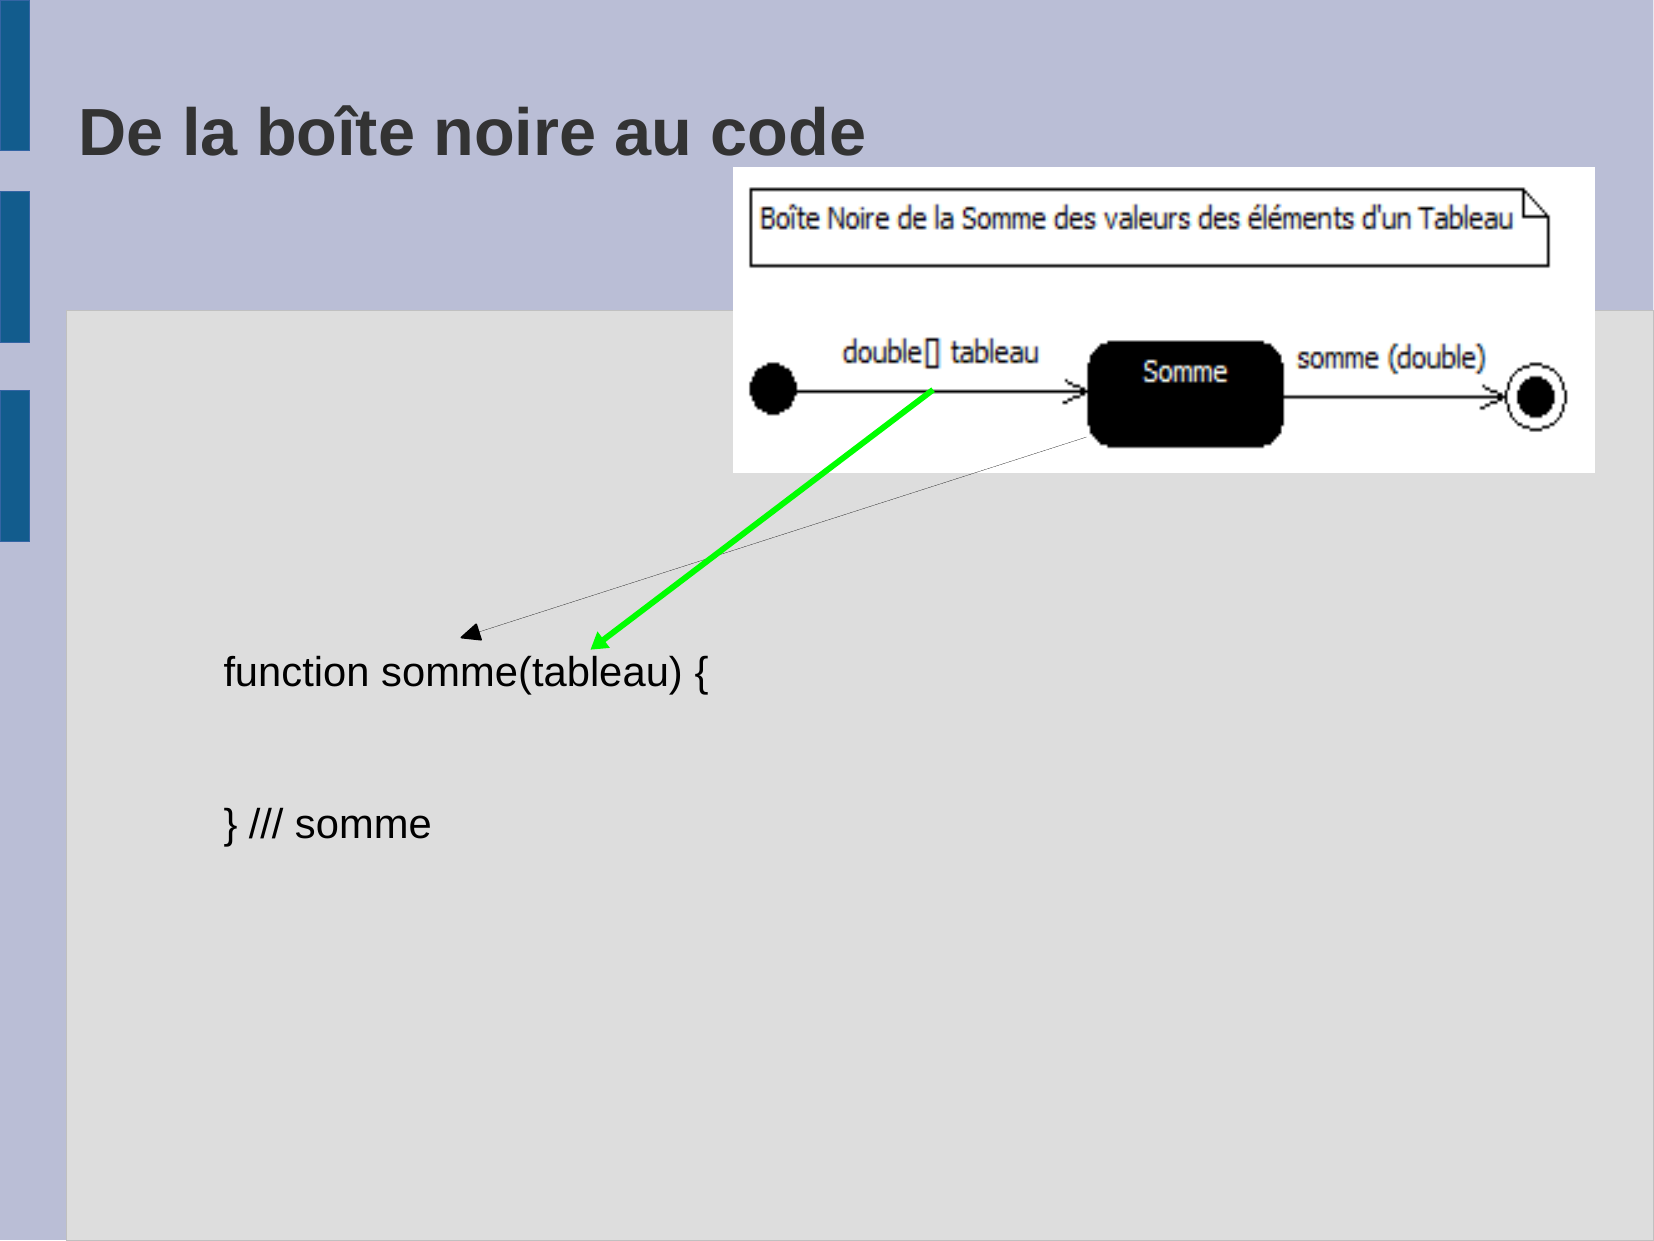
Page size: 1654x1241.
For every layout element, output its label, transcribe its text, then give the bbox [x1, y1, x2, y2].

title De la boîte noire au code [78, 29, 1524, 237]
list function somme(tableau) { } /// somme [152, 344, 1534, 1182]
list function somme(tableau) { } /// somme [726, 473, 970, 552]
picture [733, 167, 1595, 473]
